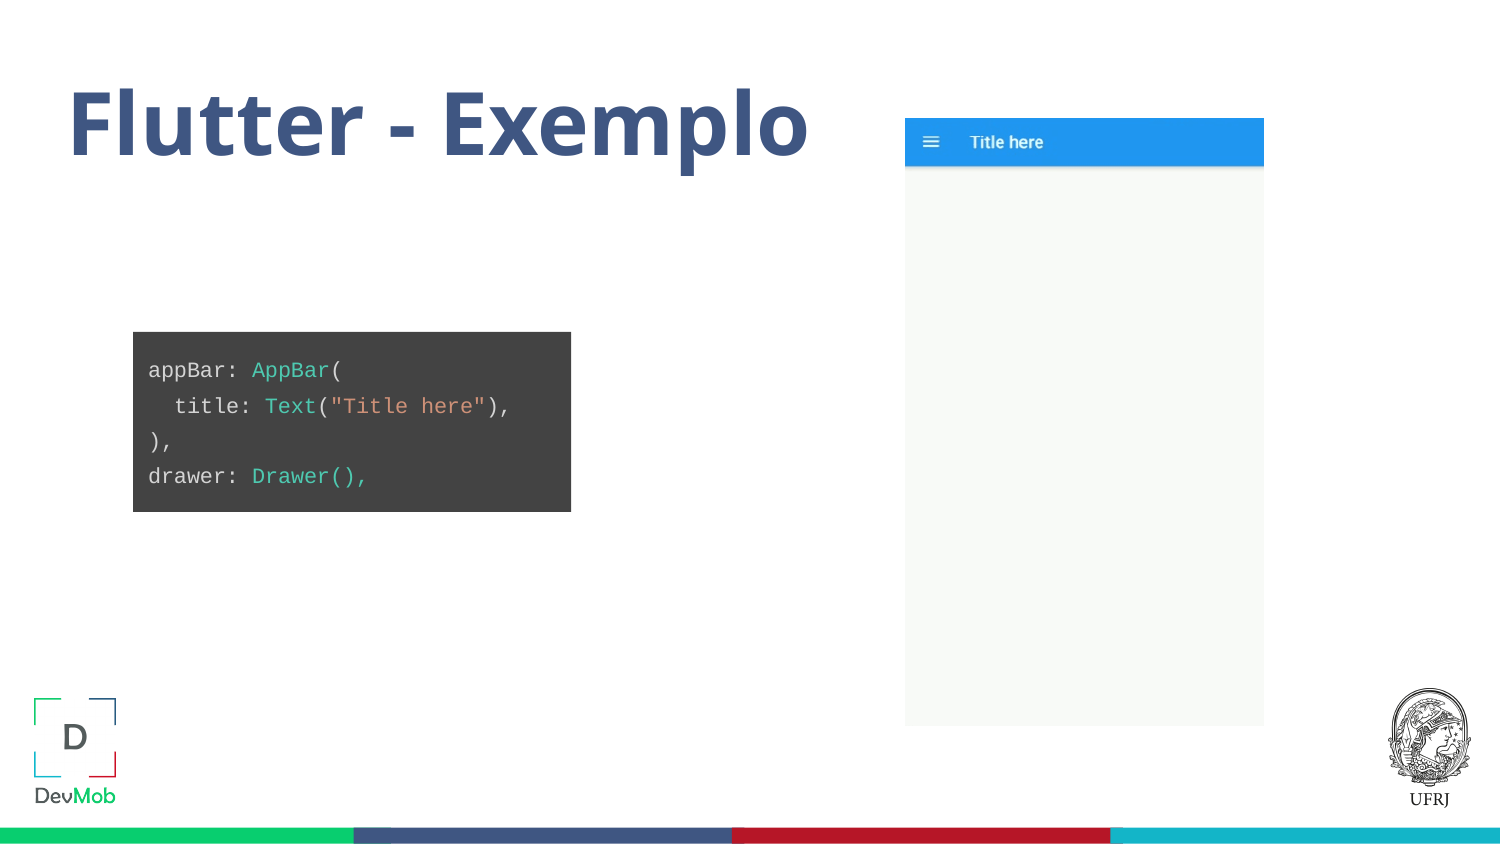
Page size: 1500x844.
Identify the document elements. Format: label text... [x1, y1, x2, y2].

picture [905, 118, 1264, 726]
title Flutter - Exemplo [51, 51, 1449, 189]
picture [34, 698, 116, 808]
list appBar: AppBar( title: Text("Title here"), ), drawer: Drawer(), [133, 331, 572, 512]
picture [1388, 688, 1471, 808]
